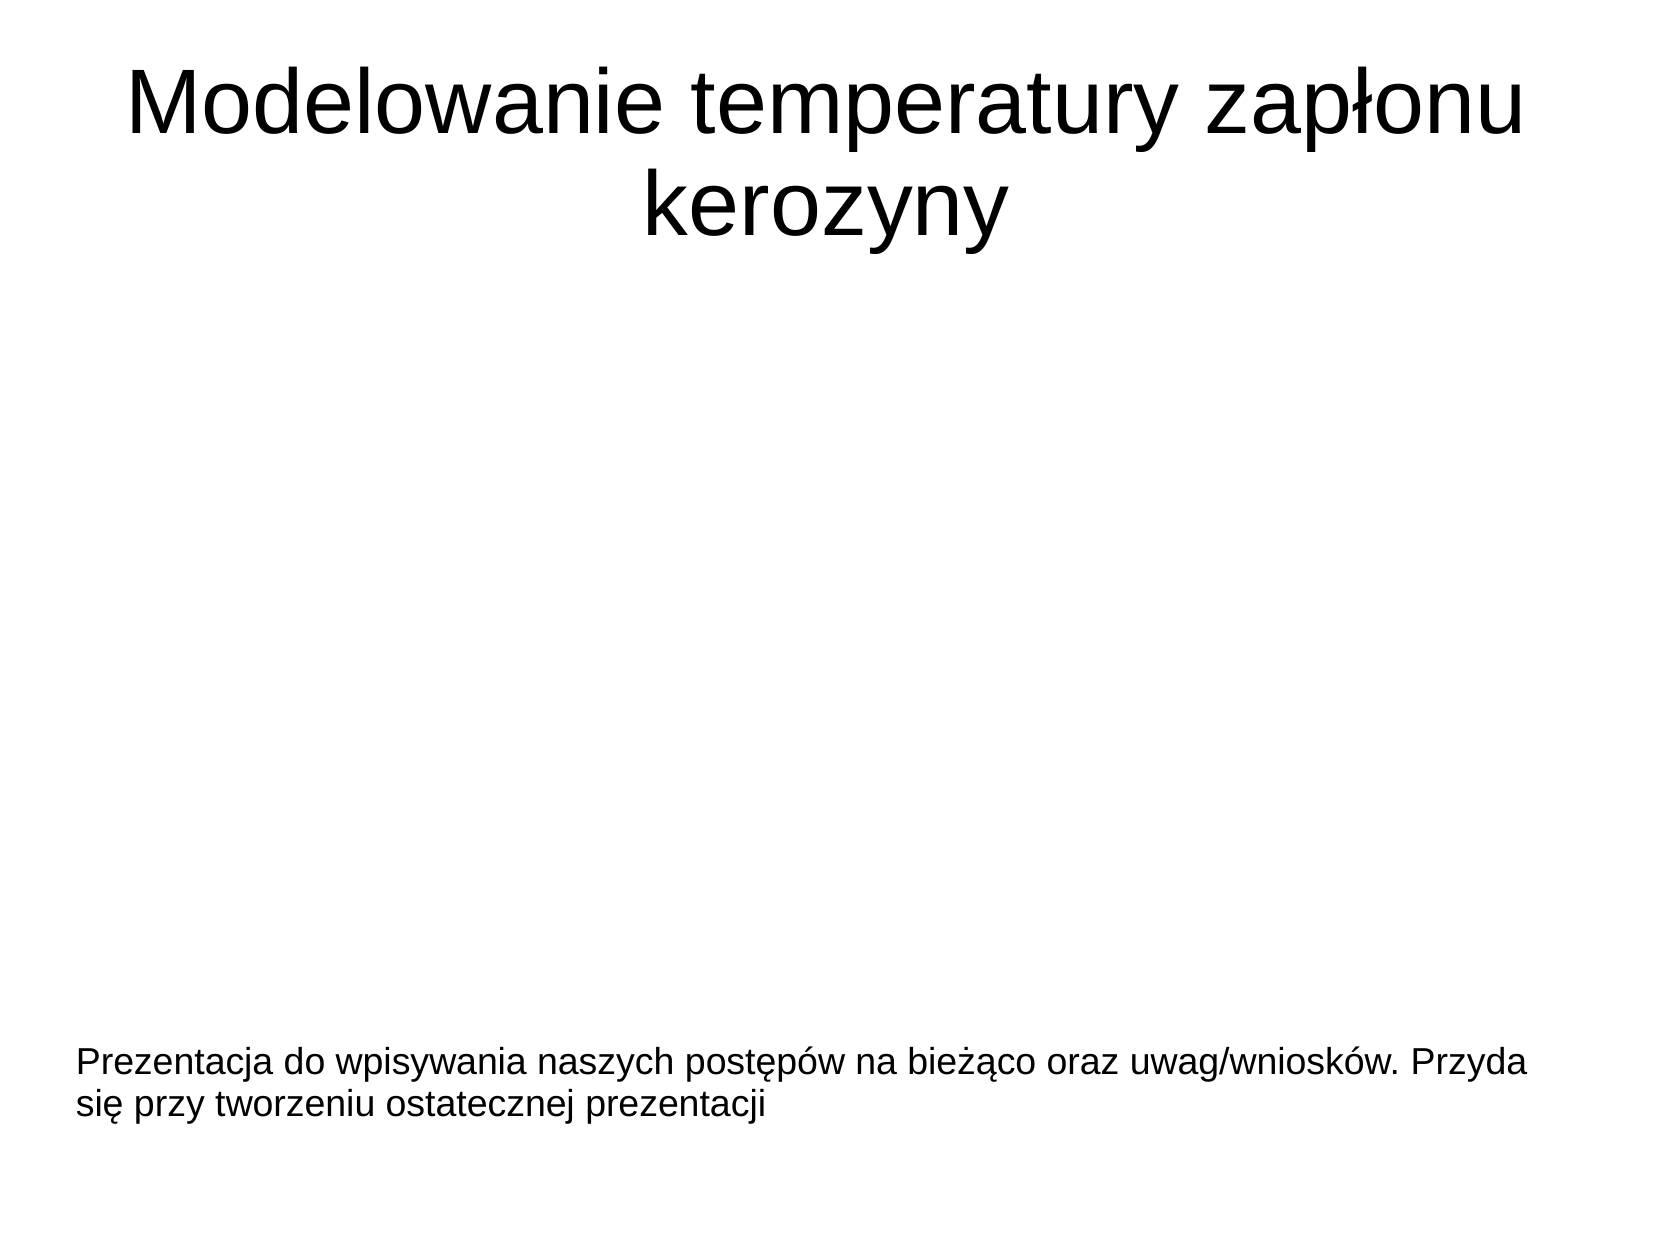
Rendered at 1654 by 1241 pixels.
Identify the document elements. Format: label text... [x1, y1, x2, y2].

title Modelowanie temperatury zapłonu kerozyny [82, 49, 1571, 257]
text_box Prezentacja do wpisywania naszych postępów na bieżąco oraz uwag/wniosków. Przyda się przy tworzeniu ostatecznej prezentacji [61, 1033, 1595, 1211]
